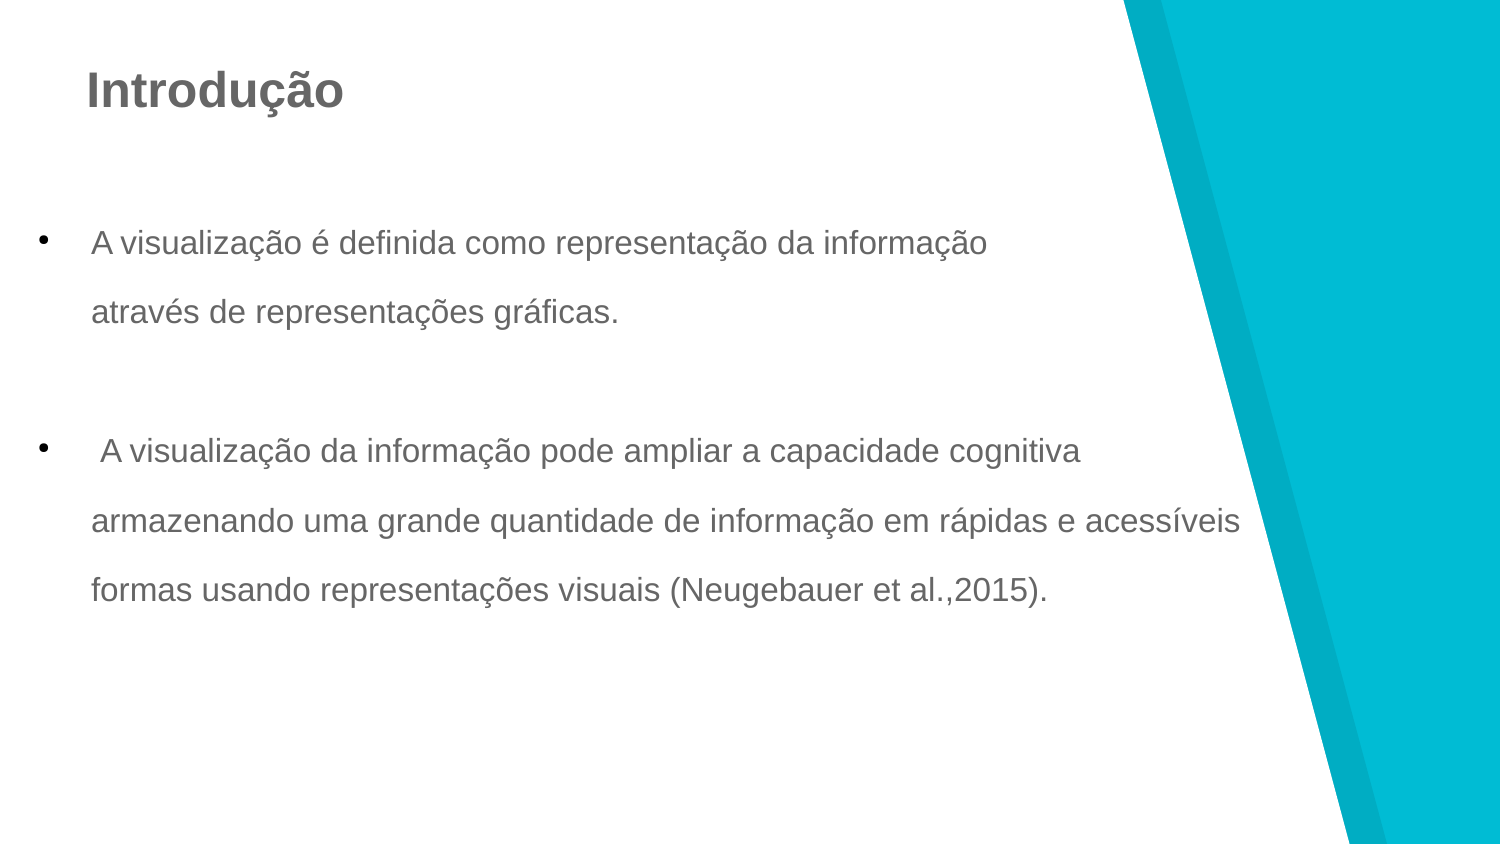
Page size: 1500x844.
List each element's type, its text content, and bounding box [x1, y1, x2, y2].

list A visualização é definida como representação da informação através de representações gráficas. A visualização da informação pode ampliar a capacidade cognitiva armazenando uma grande quantidade de informação em rápidas e acessíveis formas usando representações visuais (Neugebauer et al.,2015). [20, 141, 1371, 804]
subtitle Introdução [71, 42, 1371, 119]
